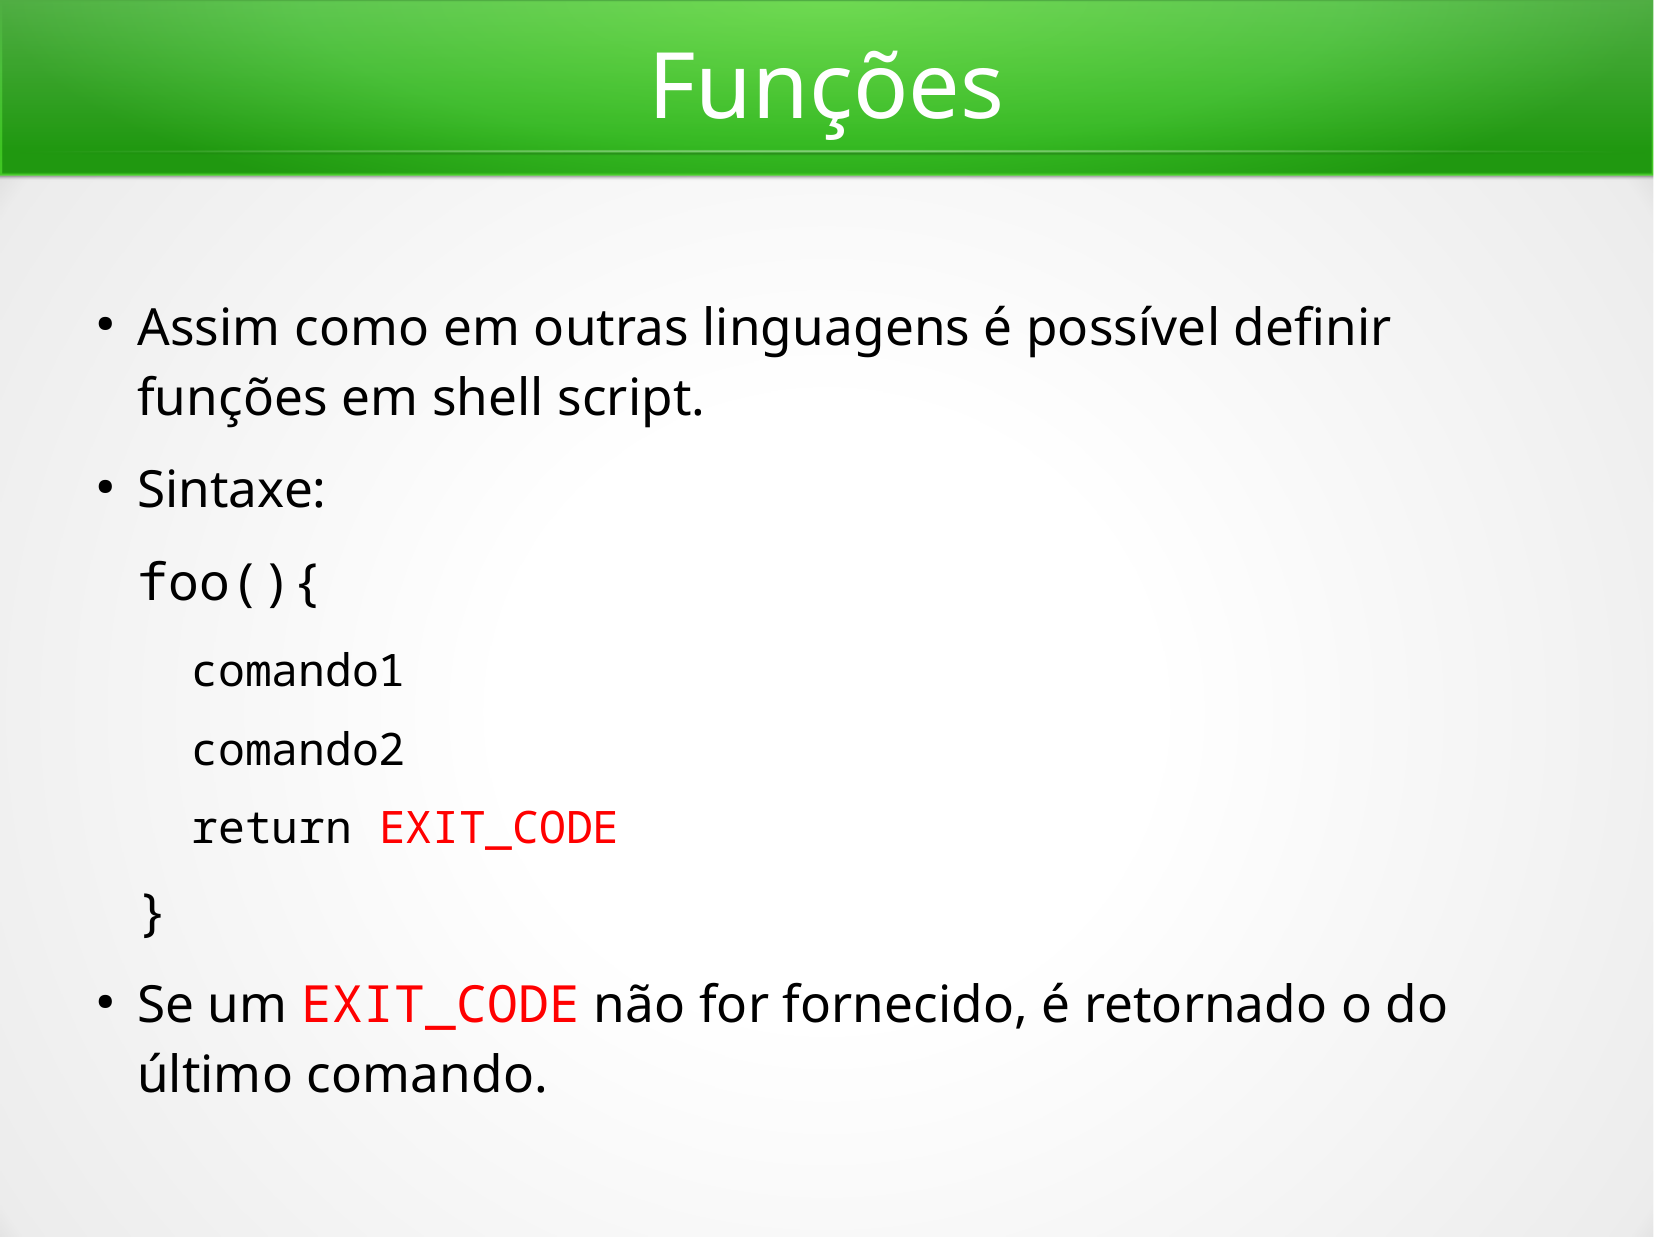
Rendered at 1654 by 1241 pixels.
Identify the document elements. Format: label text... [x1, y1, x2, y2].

title Funções [82, 11, 1571, 154]
picture [0, 0, 1654, 1237]
list Assim como em outras linguagens é possível definir funções em shell script. Sintaxe: foo(){ comando1 comando2 return EXIT_CODE } Se um EXIT_CODE não for fornecido, é retornado o do último comando. [82, 290, 1571, 1111]
